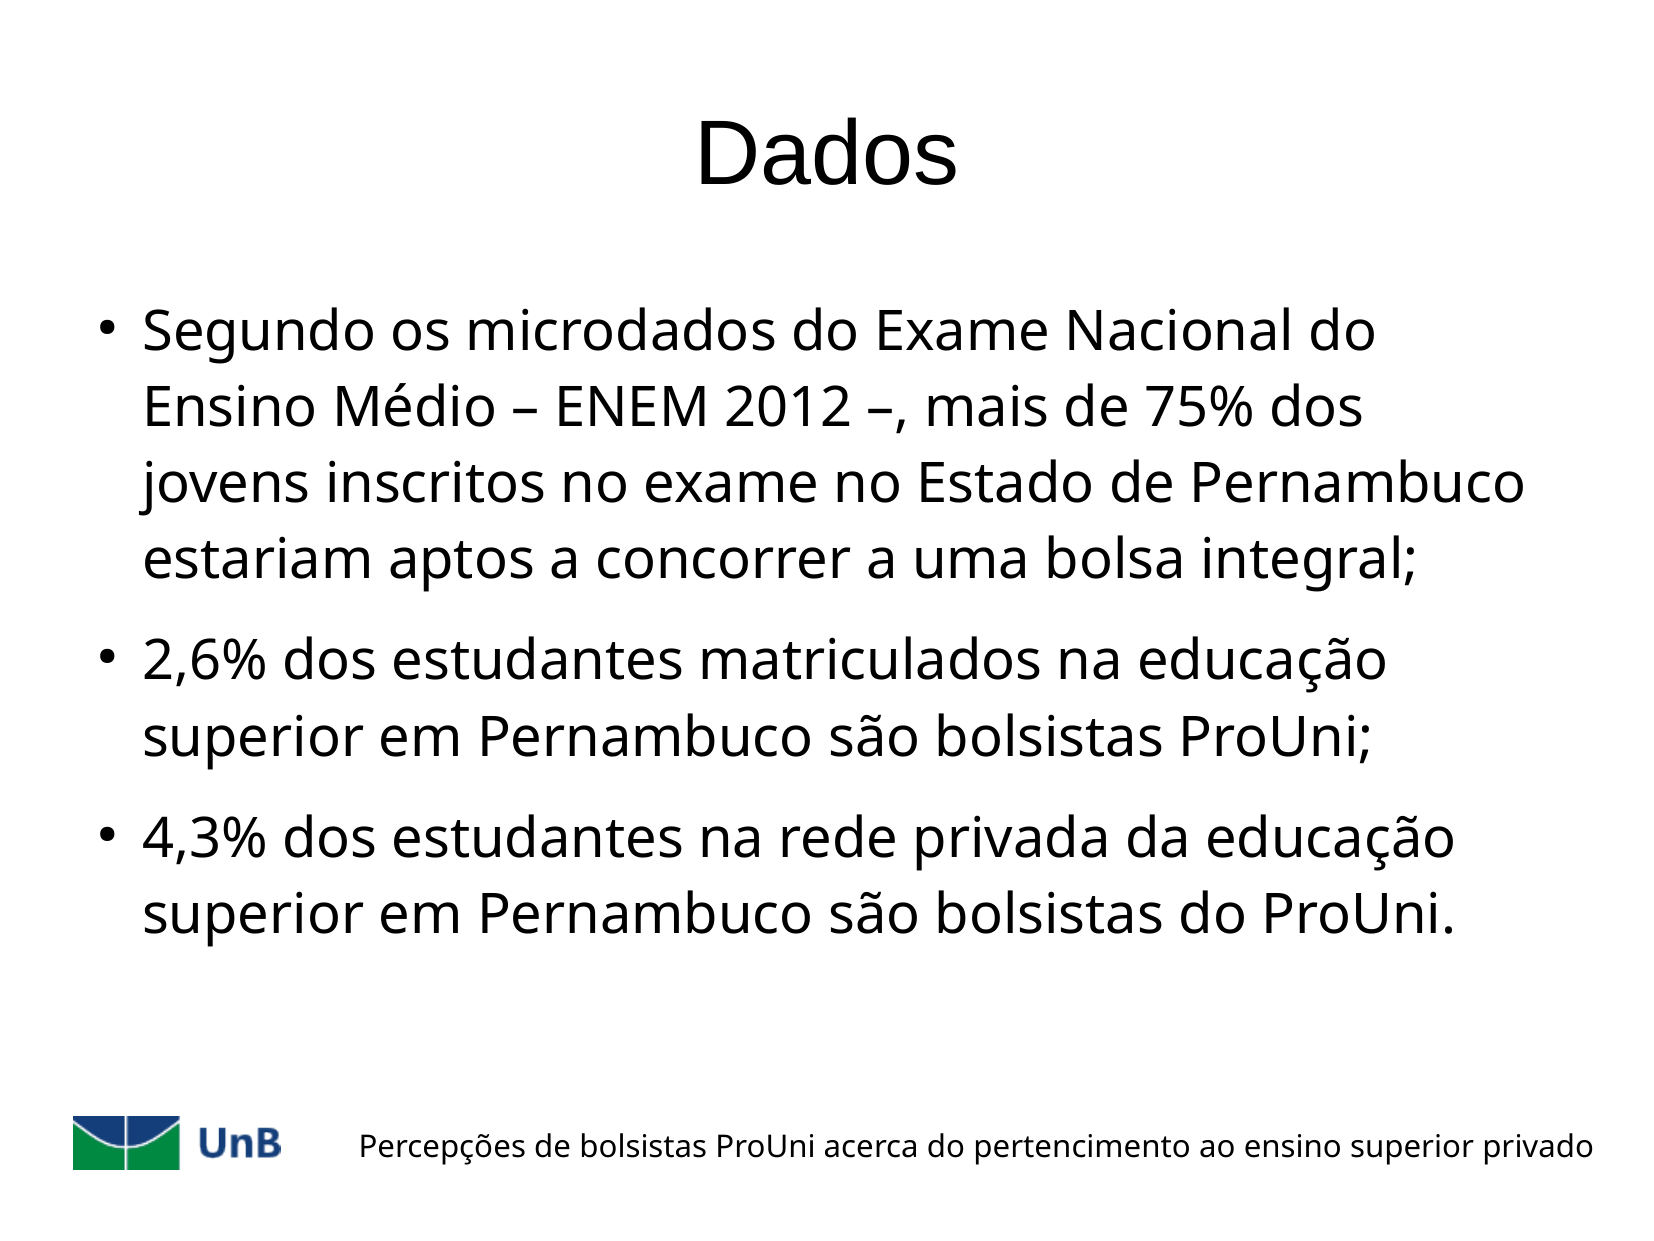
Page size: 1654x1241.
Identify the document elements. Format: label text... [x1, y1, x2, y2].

list Segundo os microdados do Exame Nacional do Ensino Médio – ENEM 2012 –, mais de 75% dos jovens inscritos no exame no Estado de Pernambuco estariam aptos a concorrer a uma bolsa integral; 2,6% dos estudantes matriculados na educação superior em Pernambuco são bolsistas ProUni; 4,3% dos estudantes na rede privada da educação superior em Pernambuco são bolsistas do ProUni. [82, 290, 1538, 1010]
title Dados [82, 49, 1571, 257]
text_box Percepções de bolsistas ProUni acerca do pertencimento ao ensino superior privado [343, 1116, 1554, 1166]
picture [73, 1116, 281, 1170]
